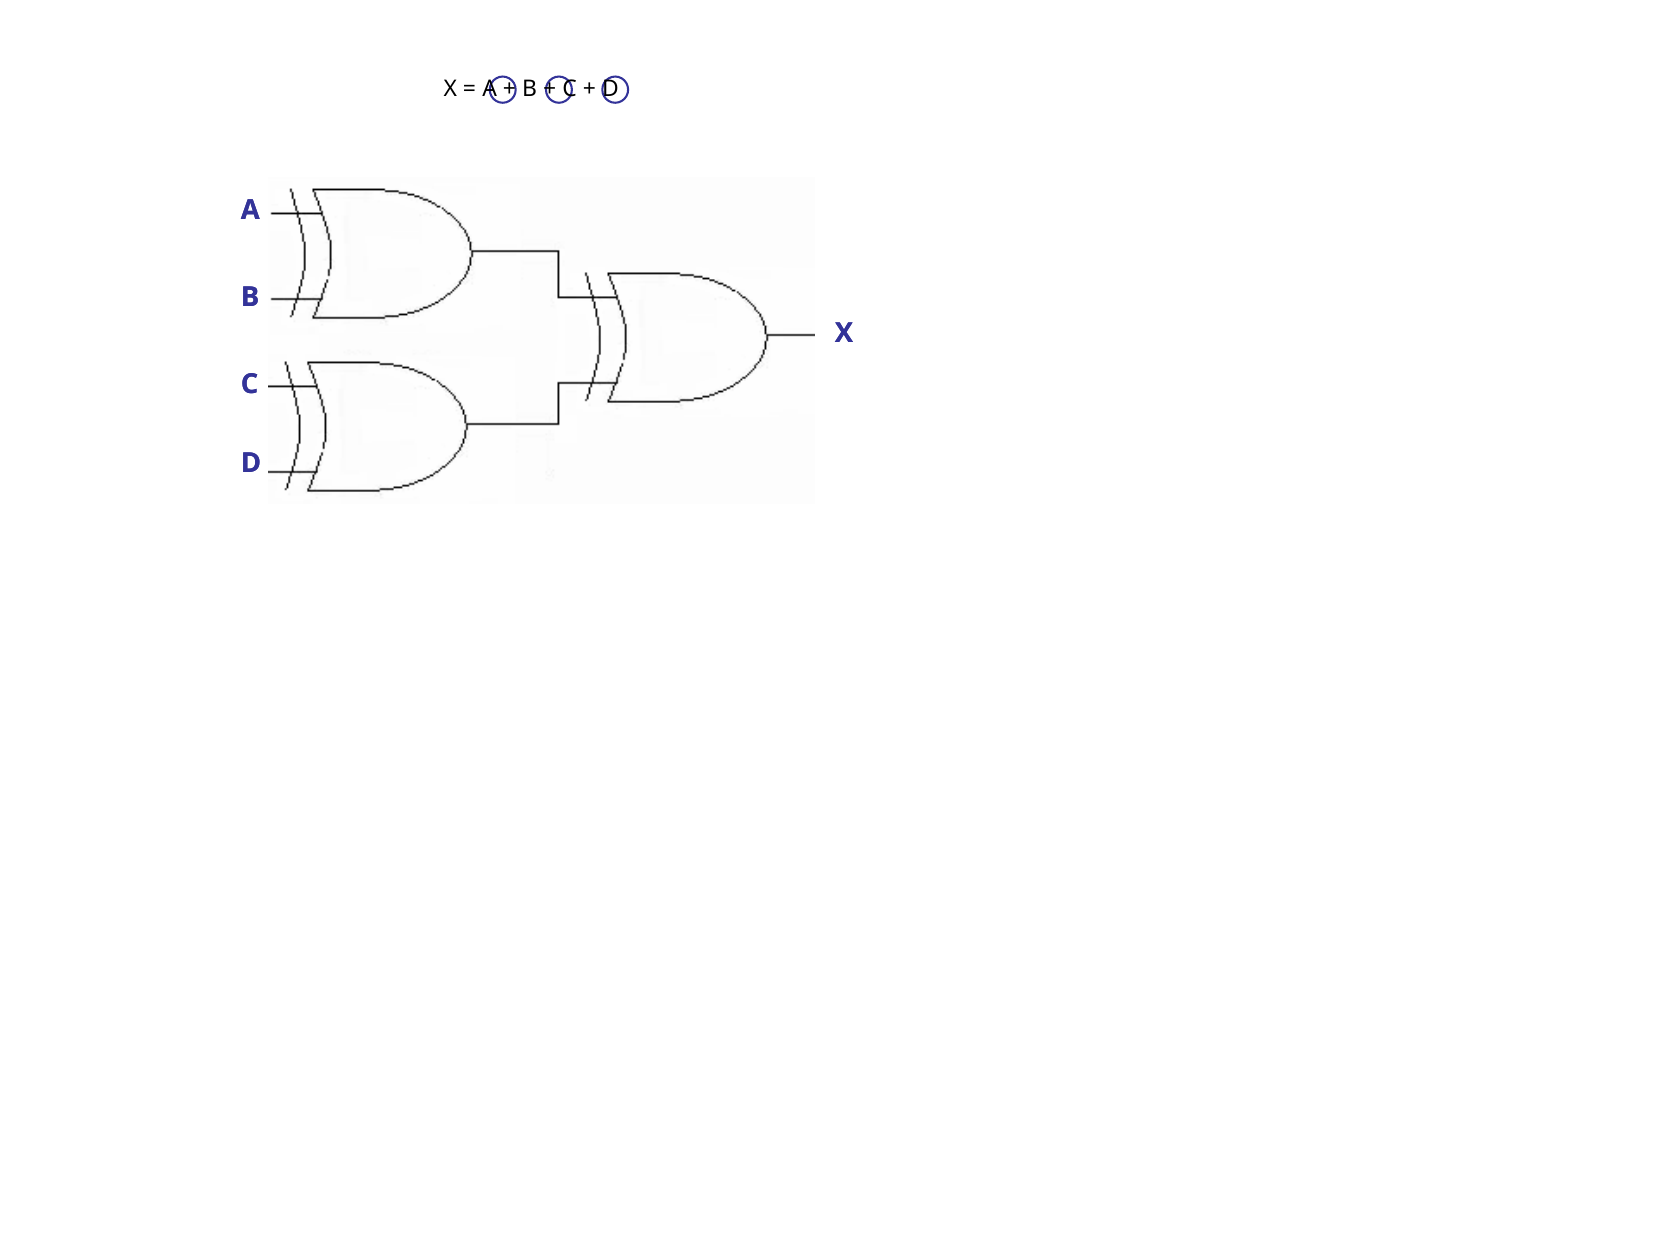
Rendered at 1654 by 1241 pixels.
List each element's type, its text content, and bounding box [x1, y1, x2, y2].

text_box [608, 77, 629, 103]
text_box X = A + B + C + D [443, 73, 620, 101]
picture [240, 177, 859, 505]
